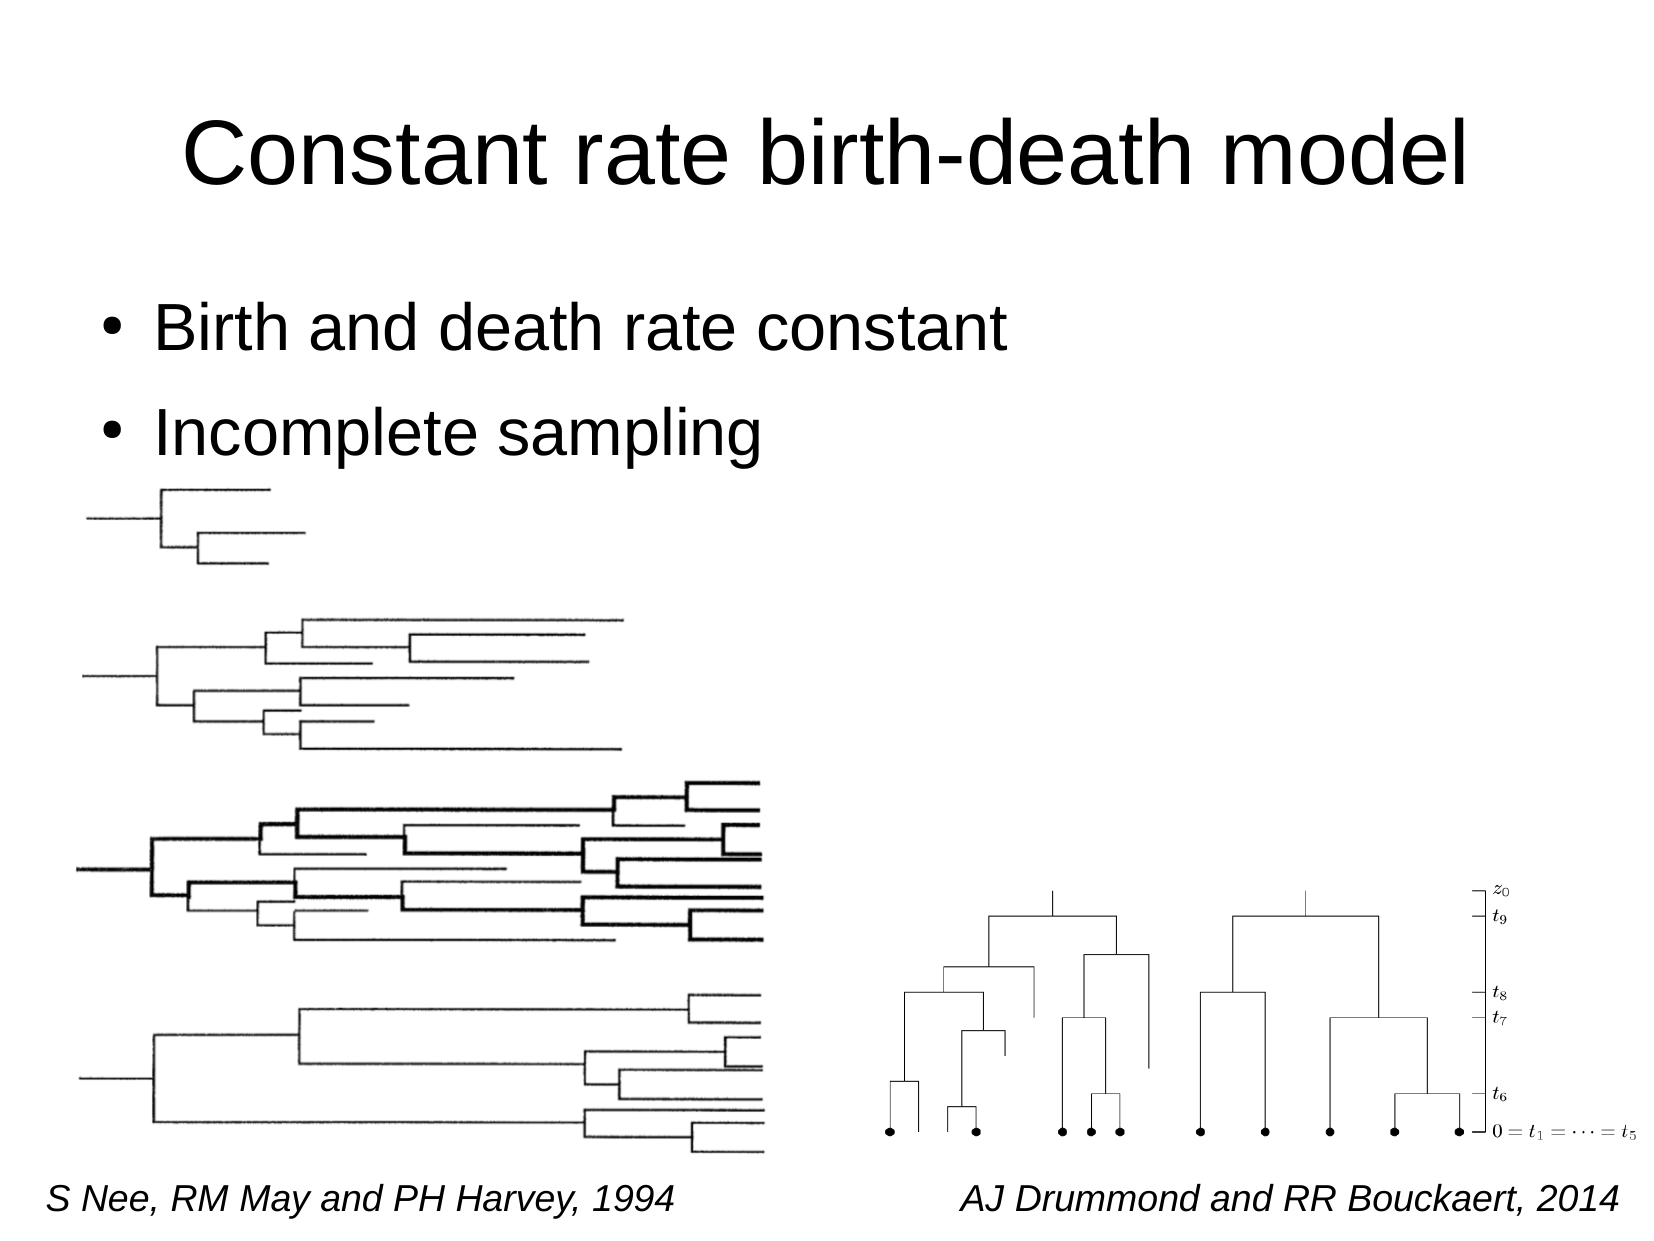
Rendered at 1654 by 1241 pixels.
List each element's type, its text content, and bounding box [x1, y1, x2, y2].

text_box S Nee, RM May and PH Harvey, 1994 [30, 1170, 691, 1227]
text_box AJ Drummond and RR Bouckaert, 2014 [945, 1170, 1636, 1227]
picture [75, 487, 766, 1156]
picture [885, 884, 1636, 1141]
list Birth and death rate constant Incomplete sampling [82, 290, 1621, 586]
title Constant rate birth-death model [82, 49, 1571, 257]
